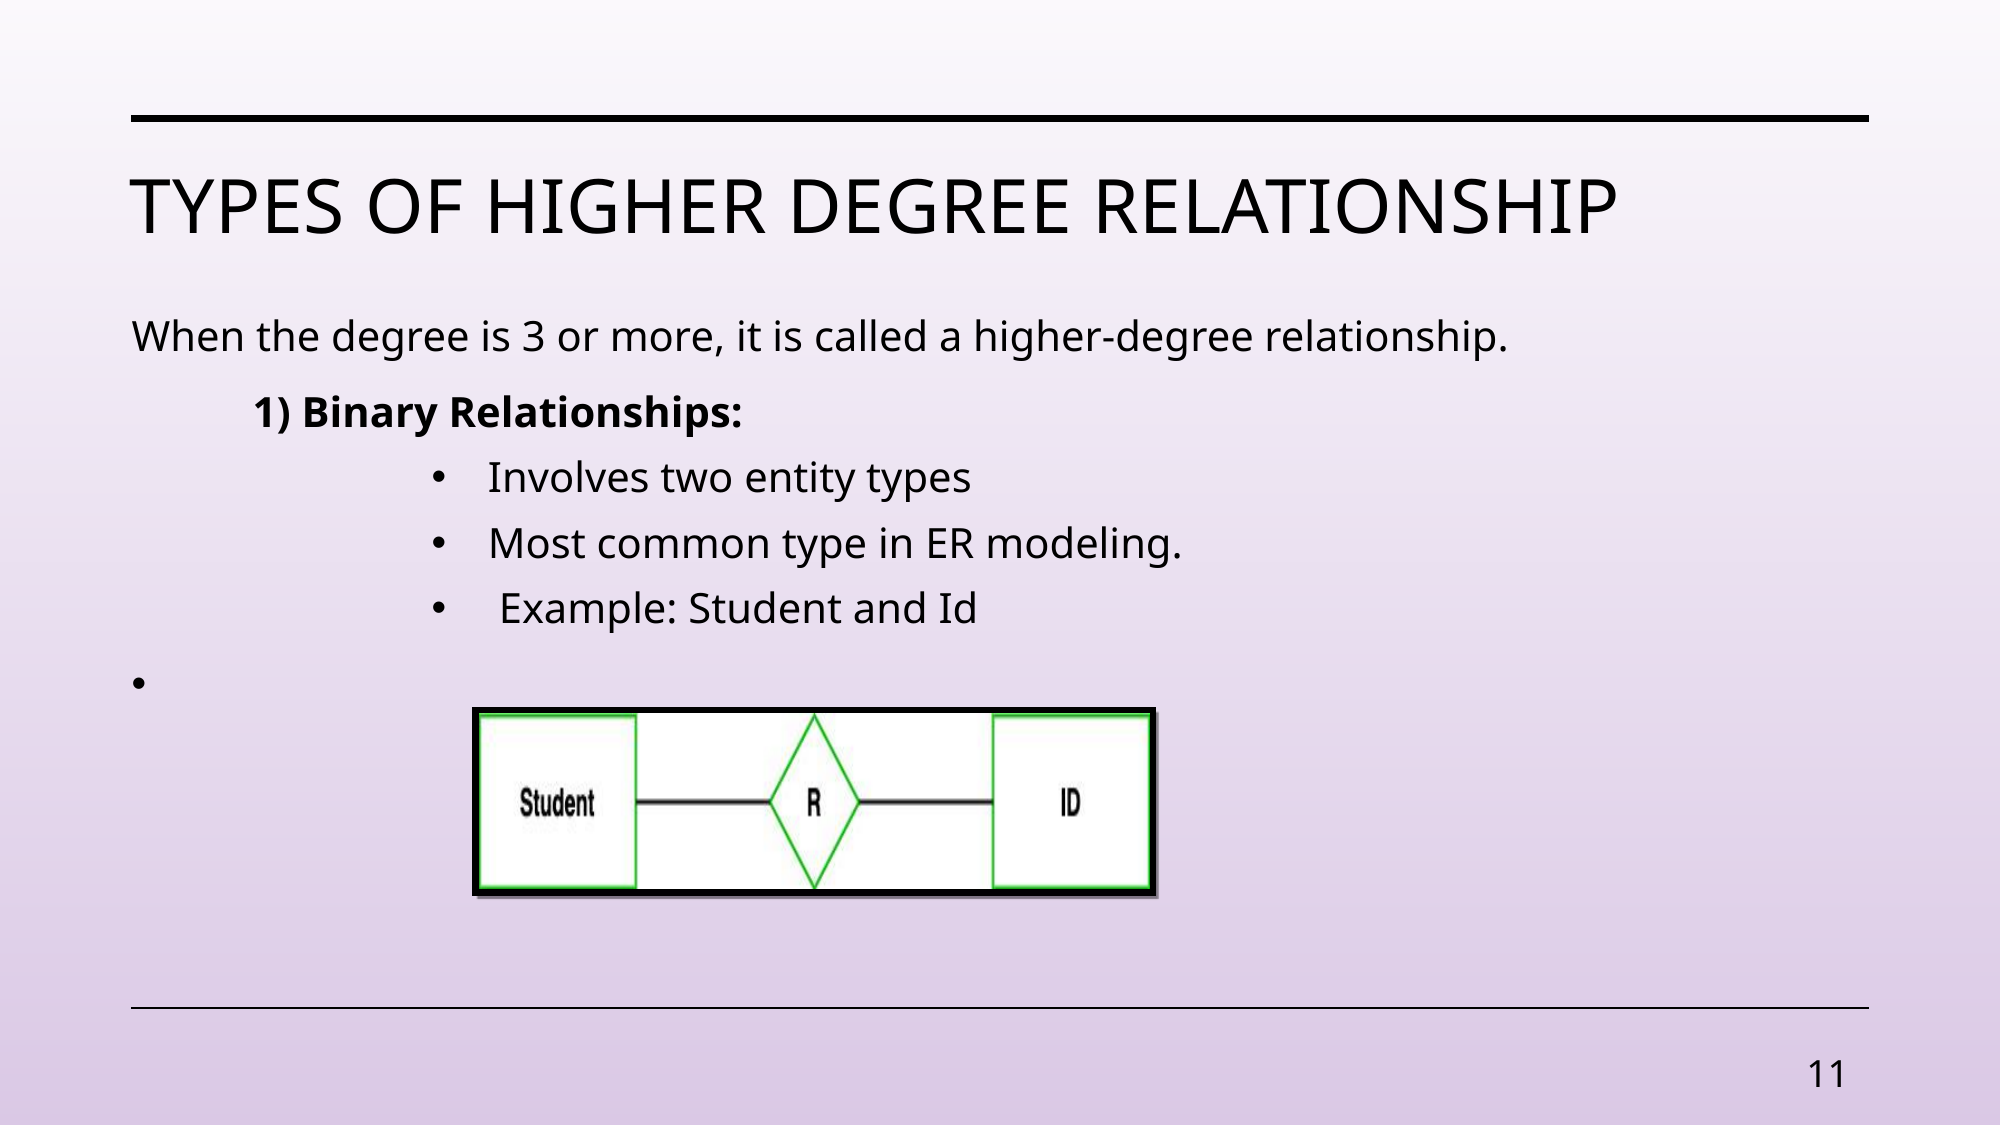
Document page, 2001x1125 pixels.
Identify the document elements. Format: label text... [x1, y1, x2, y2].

list When the degree is 3 or more, it is called a higher-degree relationship. 1) Binary Relationships: Involves two entity types Most common type in ER modeling. Example: Student and Id [116, 297, 1869, 973]
title Types of Higher Degree Relationship [114, 151, 1812, 298]
picture [478, 713, 1150, 890]
text_box [1791, 1042, 1902, 1103]
